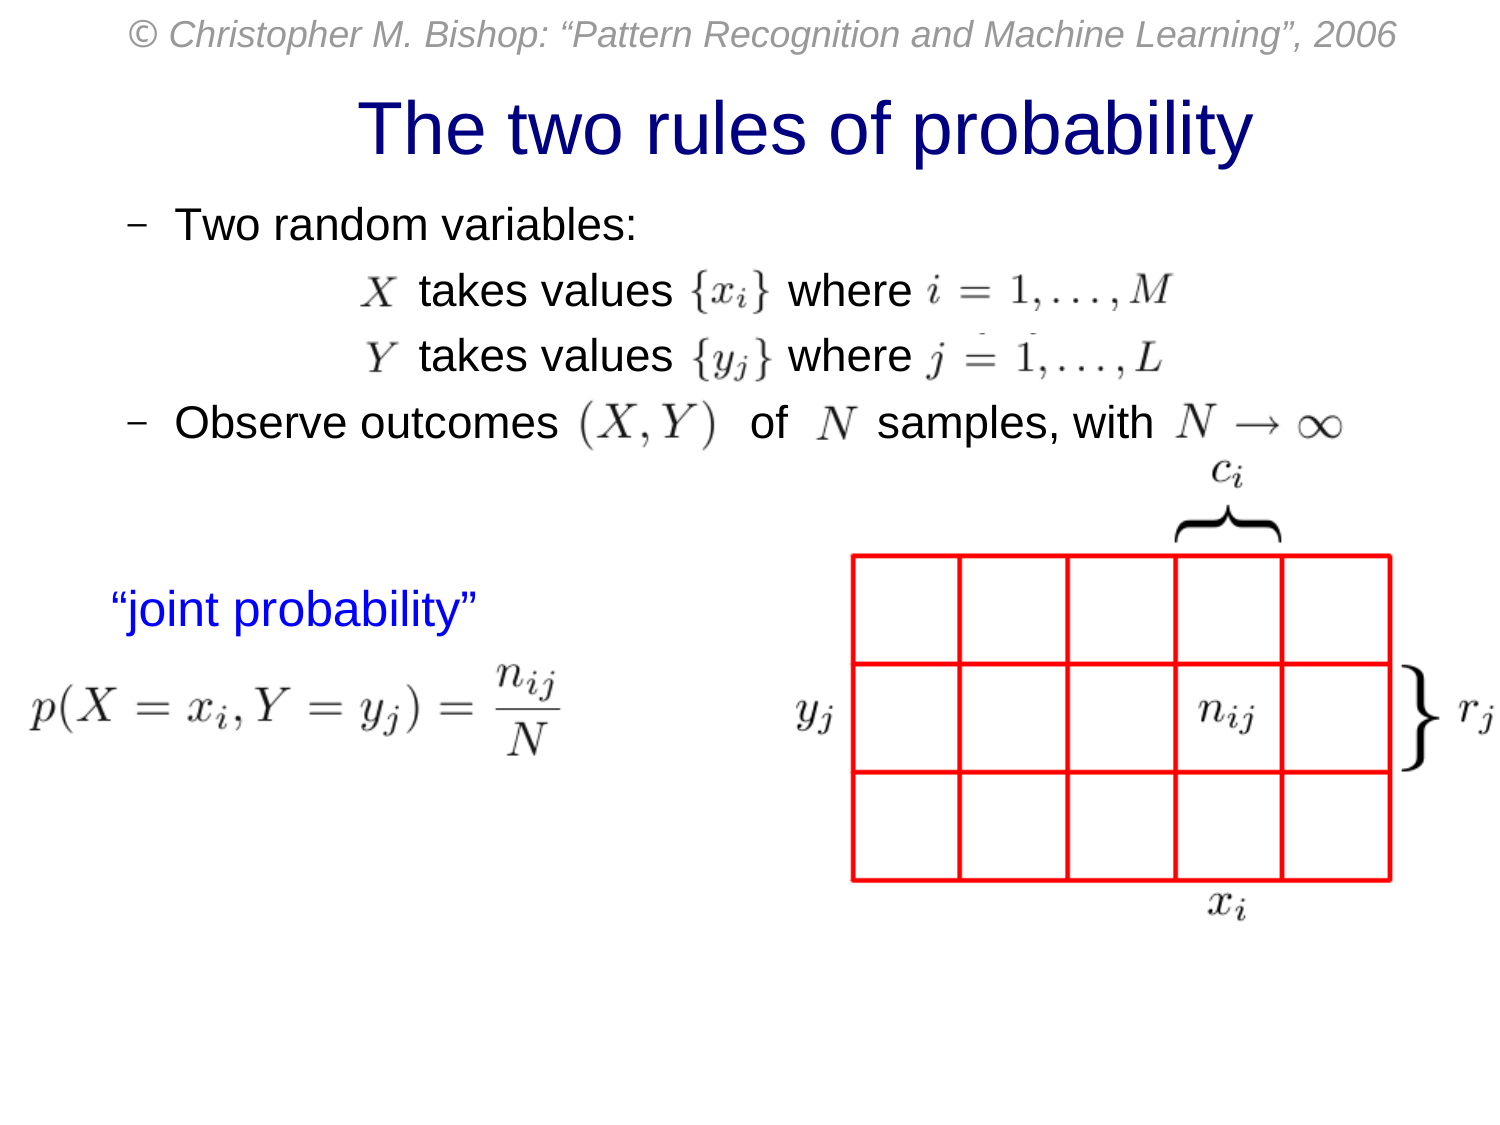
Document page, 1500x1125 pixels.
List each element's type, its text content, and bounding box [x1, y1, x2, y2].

picture [924, 333, 1164, 384]
picture [1166, 393, 1348, 454]
title The two rules of probability [149, 90, 1463, 179]
picture [810, 396, 865, 451]
picture [690, 329, 772, 388]
picture [28, 655, 565, 770]
text_box © Christopher M. Bishop: “Pattern Recognition and Machine Learning”, 2006 [112, 0, 1500, 90]
picture [787, 455, 1500, 927]
picture [926, 267, 1174, 311]
picture [363, 337, 401, 377]
picture [684, 261, 772, 319]
text_box “joint probability” [96, 569, 493, 645]
picture [360, 267, 399, 313]
picture [578, 390, 719, 457]
list Two random variables: takes values where takes values where Observe outcomes of samples, with [37, 187, 1500, 1125]
